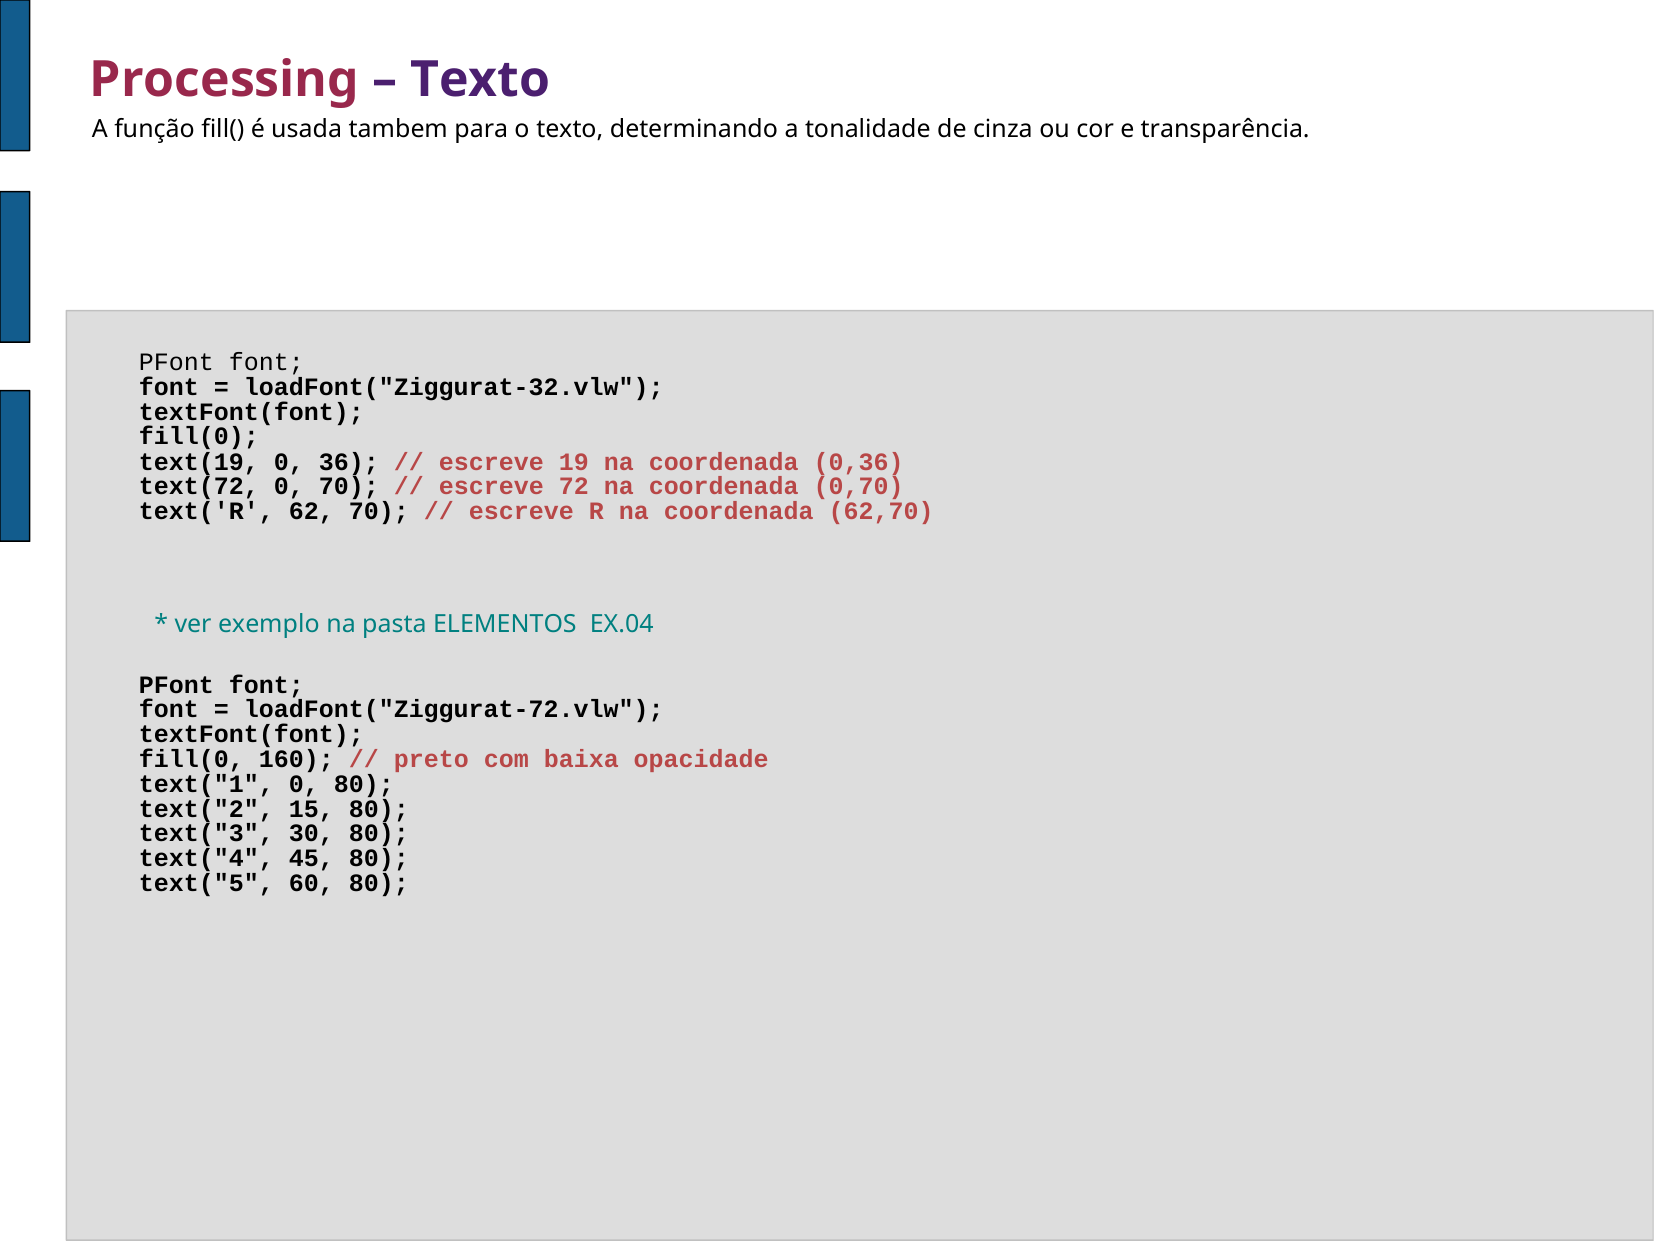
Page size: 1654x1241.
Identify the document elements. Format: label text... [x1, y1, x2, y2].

text_box A função fill() é usada tambem para o texto, determinando a tonalidade de cinza ou cor e transparência. [77, 106, 1425, 150]
text_box * ver exemplo na pasta ELEMENTOS EX.04 [139, 599, 826, 646]
text_box PFont font; font = loadFont("Ziggurat-32.vlw"); textFont(font); fill(0); text(19, 0, 36); // escreve 19 na coordenada (0,36) text(72, 0, 70); // escreve 72 na coordenada (0,70) text('R', 62, 70); // escreve R na coordenada (62,70) PFont font; font = loadFont("Ziggurat-72.vlw"); textFont(font); fill(0, 160); // preto com baixa opacidade text("1", 0, 80); text("2", 15, 80); text("3", 30, 80); text("4", 45, 80); text("5", 60, 80); [124, 337, 1613, 1128]
text_box Processing – Texto [75, 37, 1501, 113]
